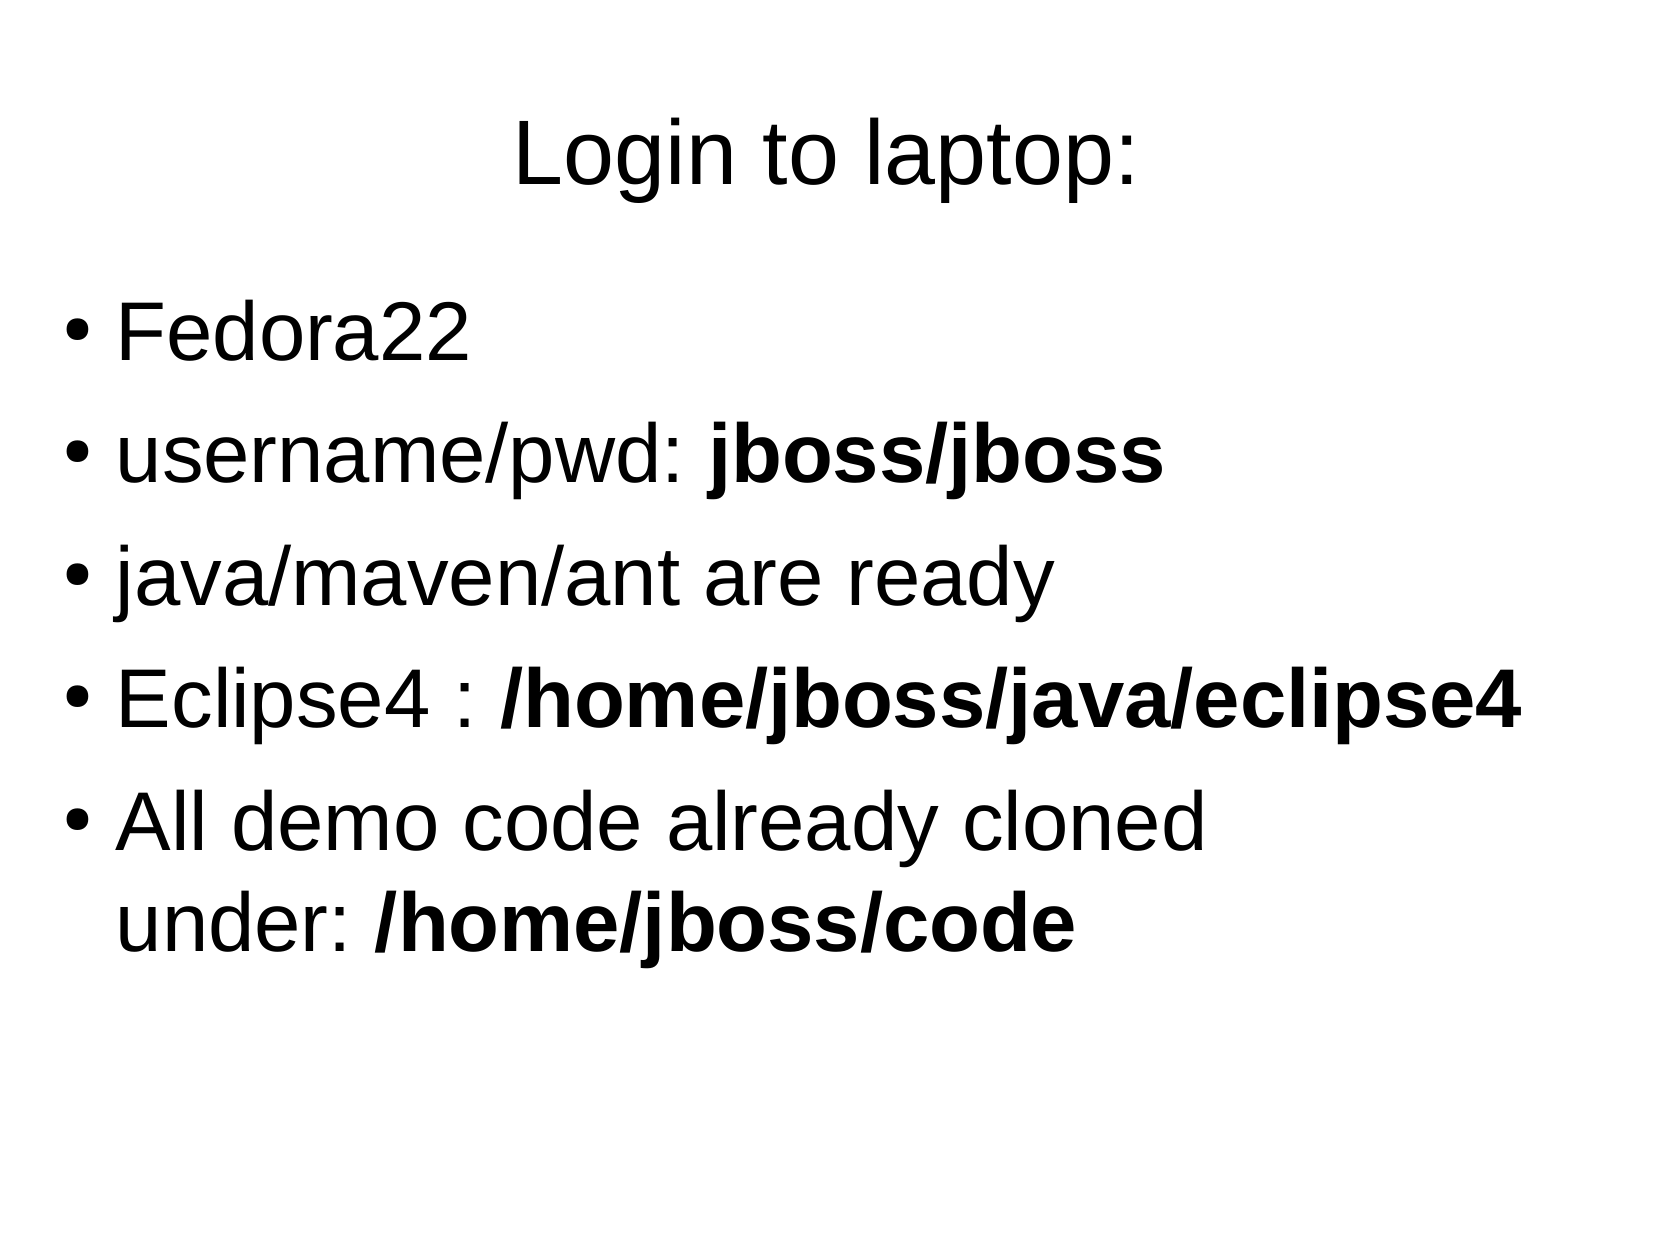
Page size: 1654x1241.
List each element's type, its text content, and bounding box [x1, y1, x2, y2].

title Login to laptop: [82, 49, 1571, 257]
list Fedora22 username/pwd: jboss/jboss java/maven/ant are ready Eclipse4 : /home/jboss/java/eclipse4 All demo code already cloned under: /home/jboss/code [45, 285, 1534, 1005]
